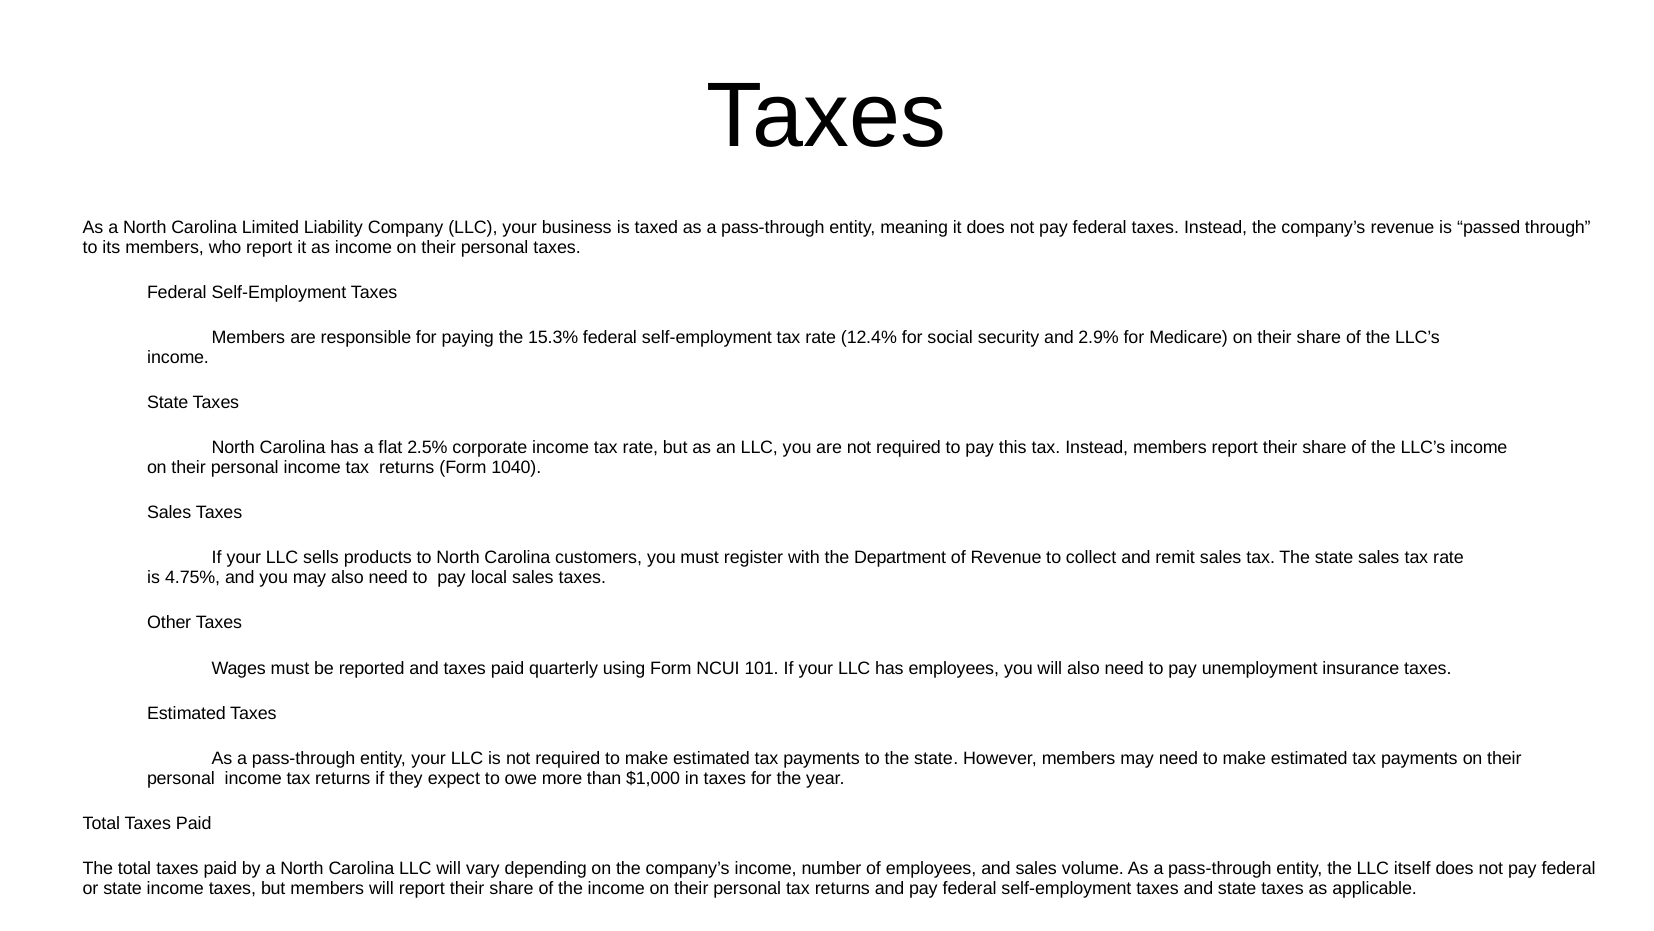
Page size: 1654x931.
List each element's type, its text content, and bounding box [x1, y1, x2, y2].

title Taxes [82, 37, 1571, 193]
list As a North Carolina Limited Liability Company (LLC), your business is taxed as a pass-through entity, meaning it does not pay federal taxes. Instead, the company’s revenue is “passed through” to its members, who report it as income on their personal taxes. Federal Self-Employment Taxes Members are responsible for paying the 15.3% federal self-employment tax rate (12.4% for social security and 2.9% for Medicare) on their share of the LLC’s income. State Taxes North Carolina has a flat 2.5% corporate income tax rate, but as an LLC, you are not required to pay this tax. Instead, members report their share of the LLC’s income on their personal income tax returns (Form 1040). Sales Taxes If your LLC sells products to North Carolina customers, you must register with the Department of Revenue to collect and remit sales tax. The state sales tax rate is 4.75%, and you may also need to pay local sales taxes. Other Taxes Wages must be reported and taxes paid quarterly using Form NCUI 101. If your LLC has employees, you will also need to pay unemployment insurance taxes. Estimated Taxes As a pass-through entity, your LLC is not required to make estimated tax payments to the state. However, members may need to make estimated tax payments on their personal income tax returns if they expect to owe more than $1,000 in taxes for the year. Total Taxes Paid The total taxes paid by a North Carolina LLC will vary depending on the company’s income, number of employees, and sales volume. As a pass-through entity, the LLC itself does not pay federal or state income taxes, but members will report their share of the income on their personal tax returns and pay federal self-employment taxes and state taxes as applicable. [82, 217, 1613, 901]
